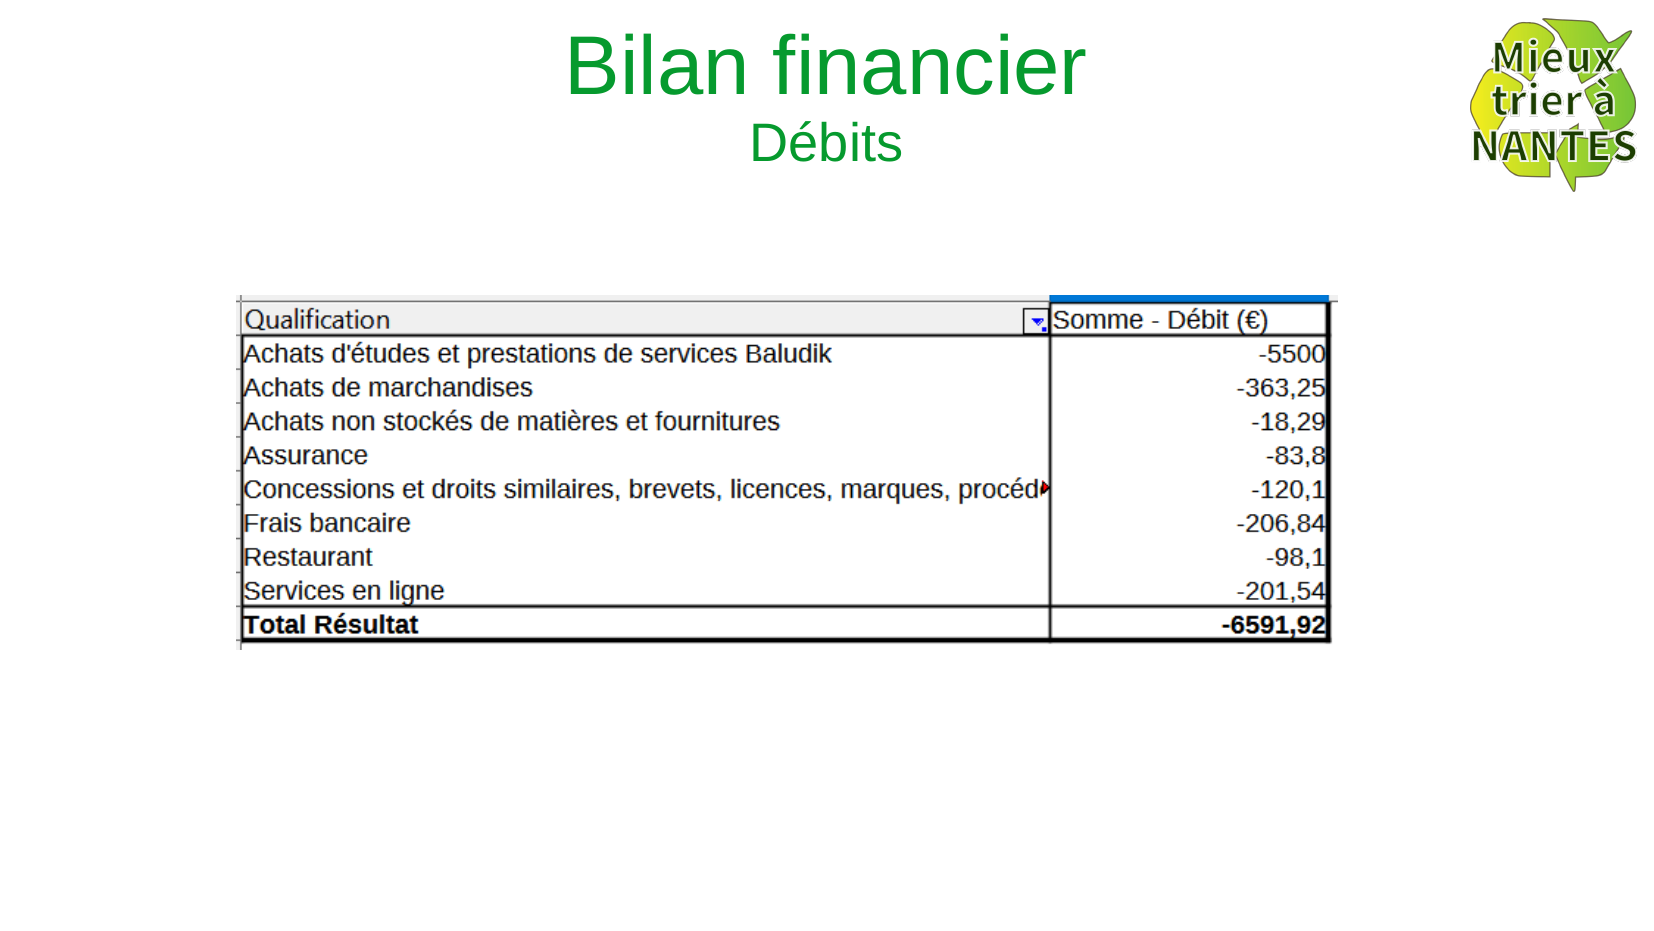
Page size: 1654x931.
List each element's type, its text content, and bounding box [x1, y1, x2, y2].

picture [1470, 18, 1637, 192]
picture [236, 295, 1338, 650]
title Bilan financier Débits [82, 21, 1571, 166]
